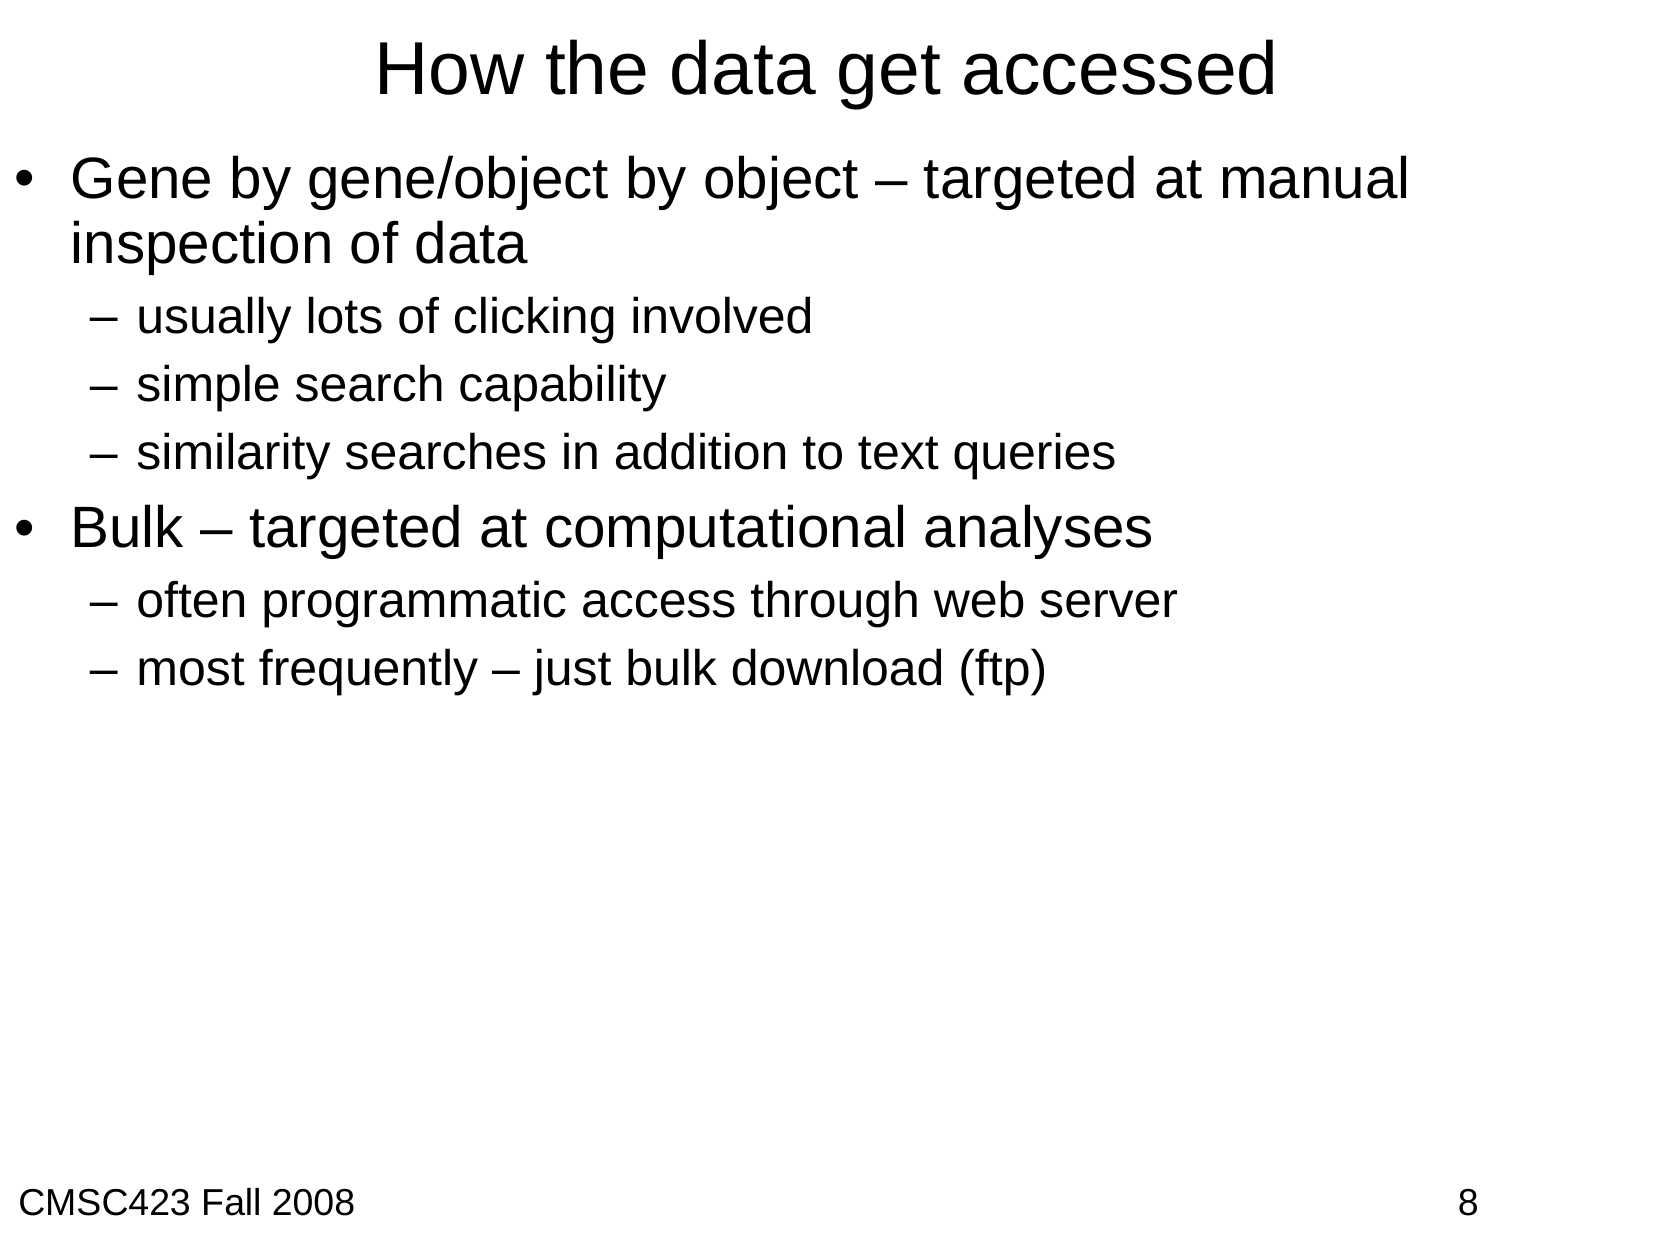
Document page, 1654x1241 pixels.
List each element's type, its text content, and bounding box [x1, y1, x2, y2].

title How the data get accessed [0, 10, 1654, 127]
list Gene by gene/object by object – targeted at manual inspection of data usually lots of clicking involved simple search capability similarity searches in addition to text queries Bulk – targeted at computational analyses often programmatic access through web server most frequently – just bulk download (ftp) [0, 137, 1654, 1241]
